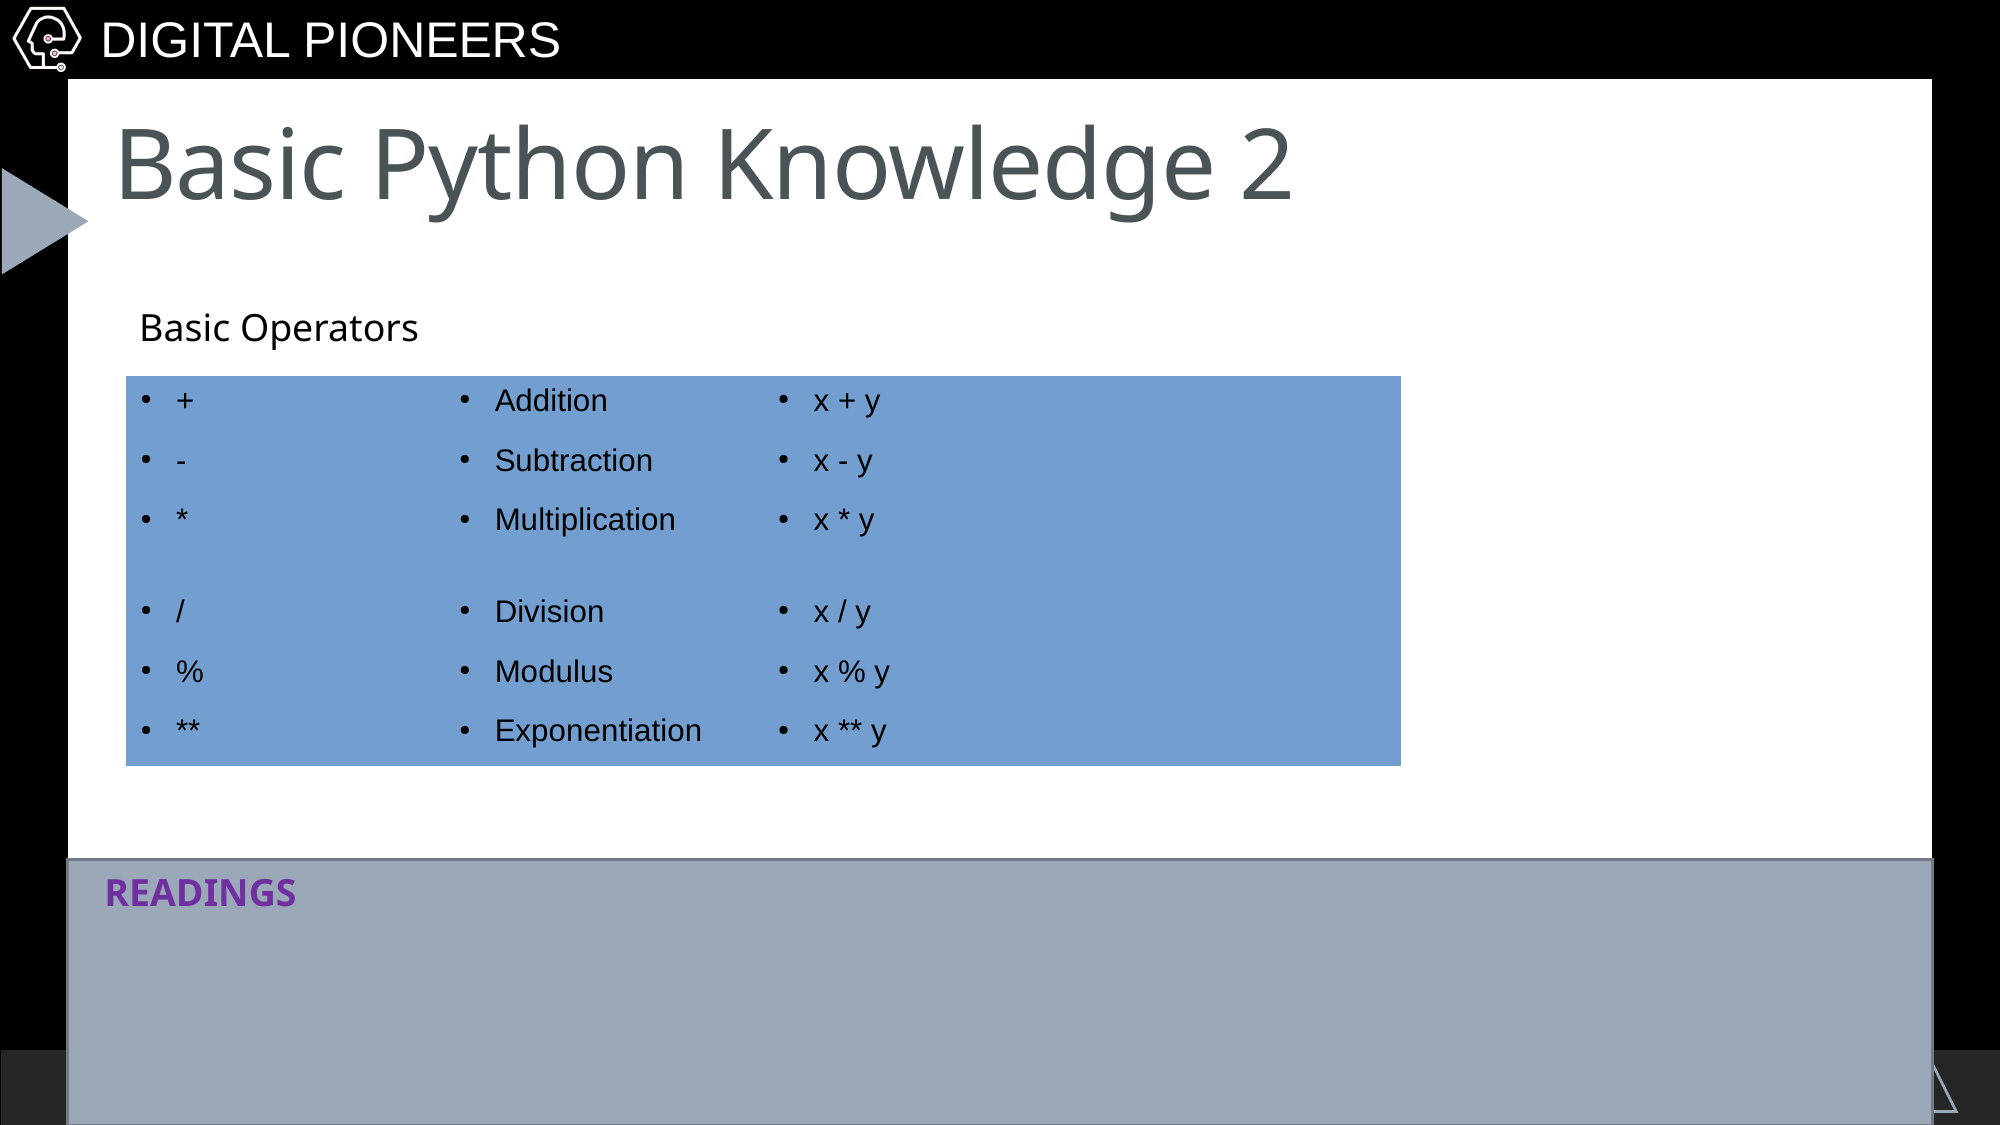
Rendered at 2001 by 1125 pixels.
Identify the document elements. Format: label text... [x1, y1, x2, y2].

table_cell ** [126, 706, 445, 766]
picture [7, 5, 85, 73]
table_cell [1082, 495, 1401, 587]
table_cell Modulus [445, 647, 763, 706]
table_cell % [126, 647, 445, 706]
table_cell - [126, 435, 445, 495]
table_cell x ** y [763, 706, 1082, 766]
table_cell [1082, 435, 1401, 495]
table_header + [126, 376, 445, 435]
text_box [68, 860, 1933, 1125]
table_cell Subtraction [445, 435, 763, 495]
table_cell [1082, 587, 1401, 647]
table_cell / [126, 587, 445, 647]
text_box READINGS [89, 861, 326, 922]
table_header [1082, 376, 1401, 435]
table_cell x % y [763, 647, 1082, 706]
table_header x + y [763, 376, 1082, 435]
table_cell [1082, 647, 1401, 706]
table_cell [1082, 706, 1401, 766]
title Basic Python Knowledge 2 [98, 93, 1813, 243]
table_cell x - y [763, 435, 1082, 495]
table_cell Exponentiation [445, 706, 763, 766]
table_cell Multiplication [445, 495, 763, 587]
text_box DIGITAL PIONEERS [85, 0, 596, 76]
table_cell Division [445, 587, 763, 647]
text_box Basic Operators [67, 251, 1791, 630]
table_header Addition [445, 376, 763, 435]
table_cell * [126, 495, 445, 587]
table_cell x * y [763, 495, 1082, 587]
table_cell x / y [763, 587, 1082, 647]
